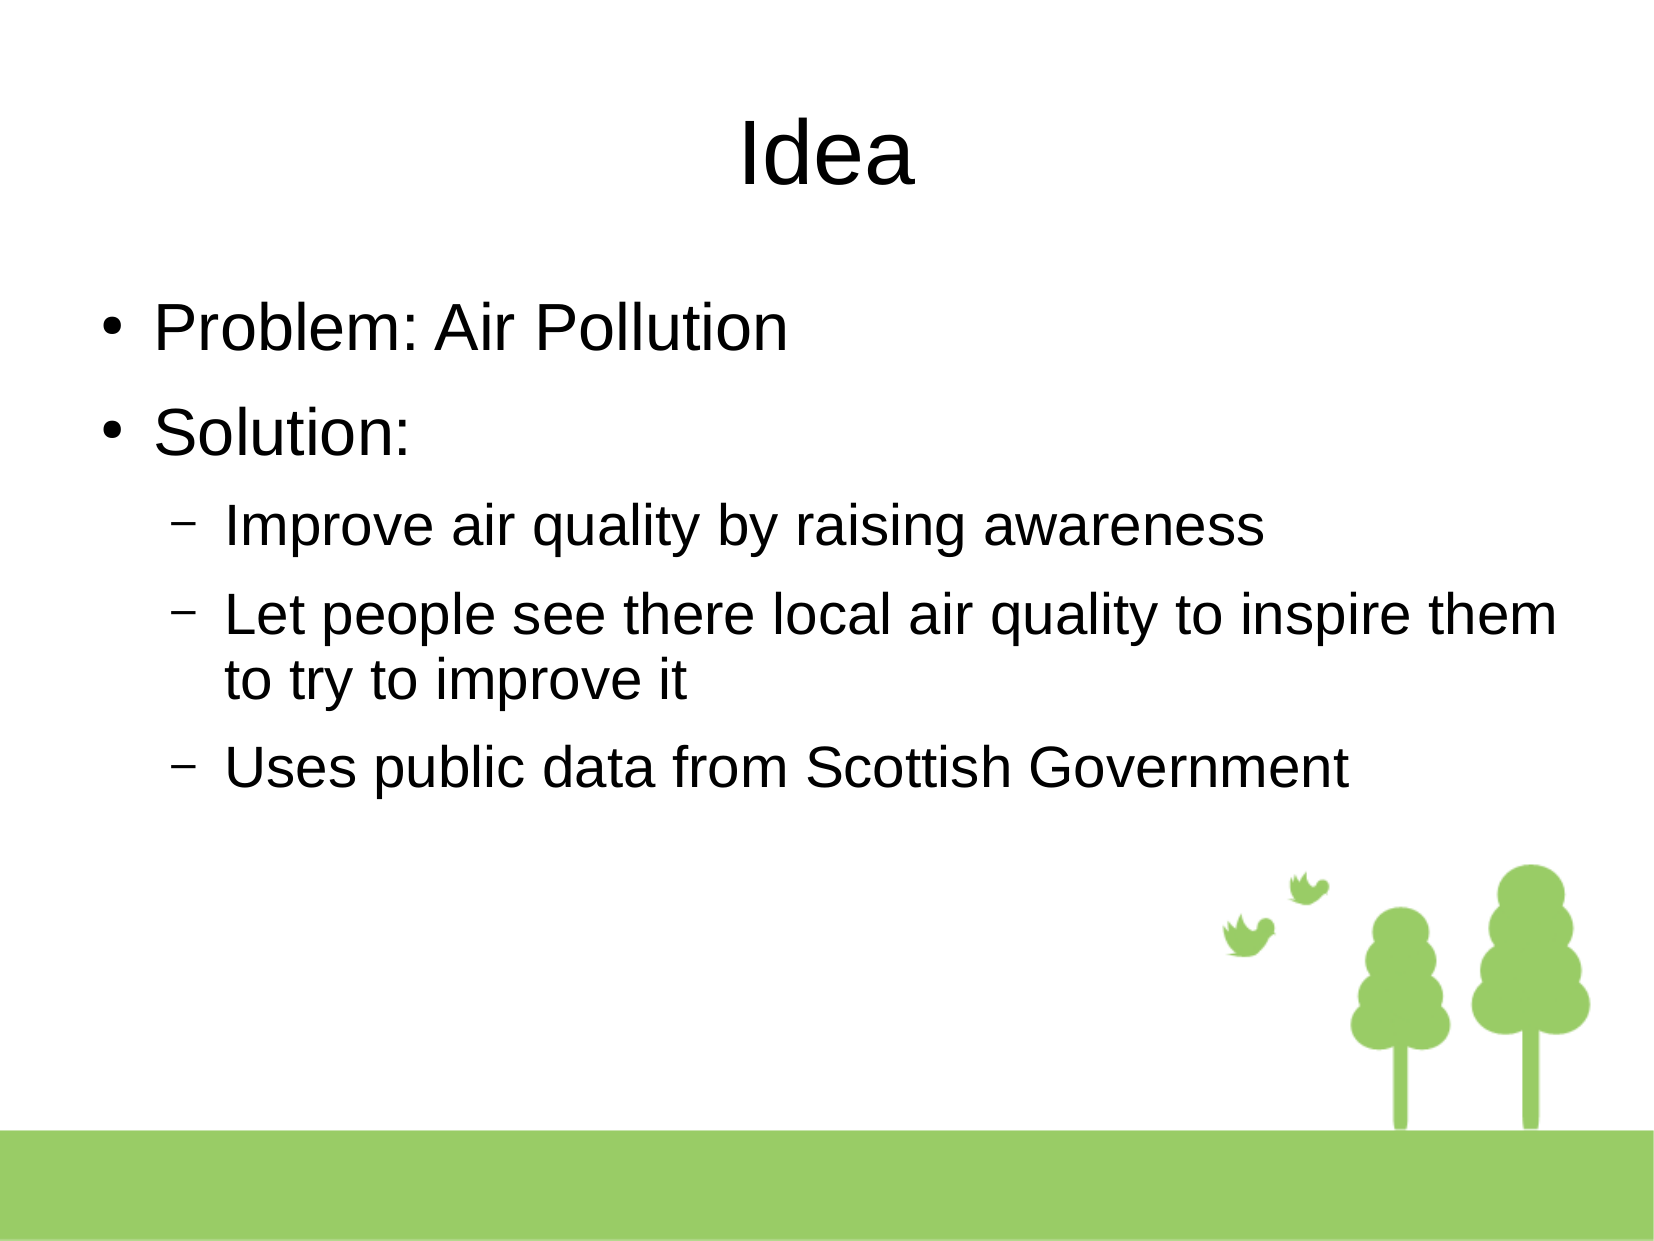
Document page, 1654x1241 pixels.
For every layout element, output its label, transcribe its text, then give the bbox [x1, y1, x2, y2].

title Idea [82, 49, 1571, 257]
picture [0, 0, 1654, 1241]
list Problem: Air Pollution Solution: Improve air quality by raising awareness Let people see there local air quality to inspire them to try to improve it Uses public data from Scottish Government [82, 290, 1571, 1010]
